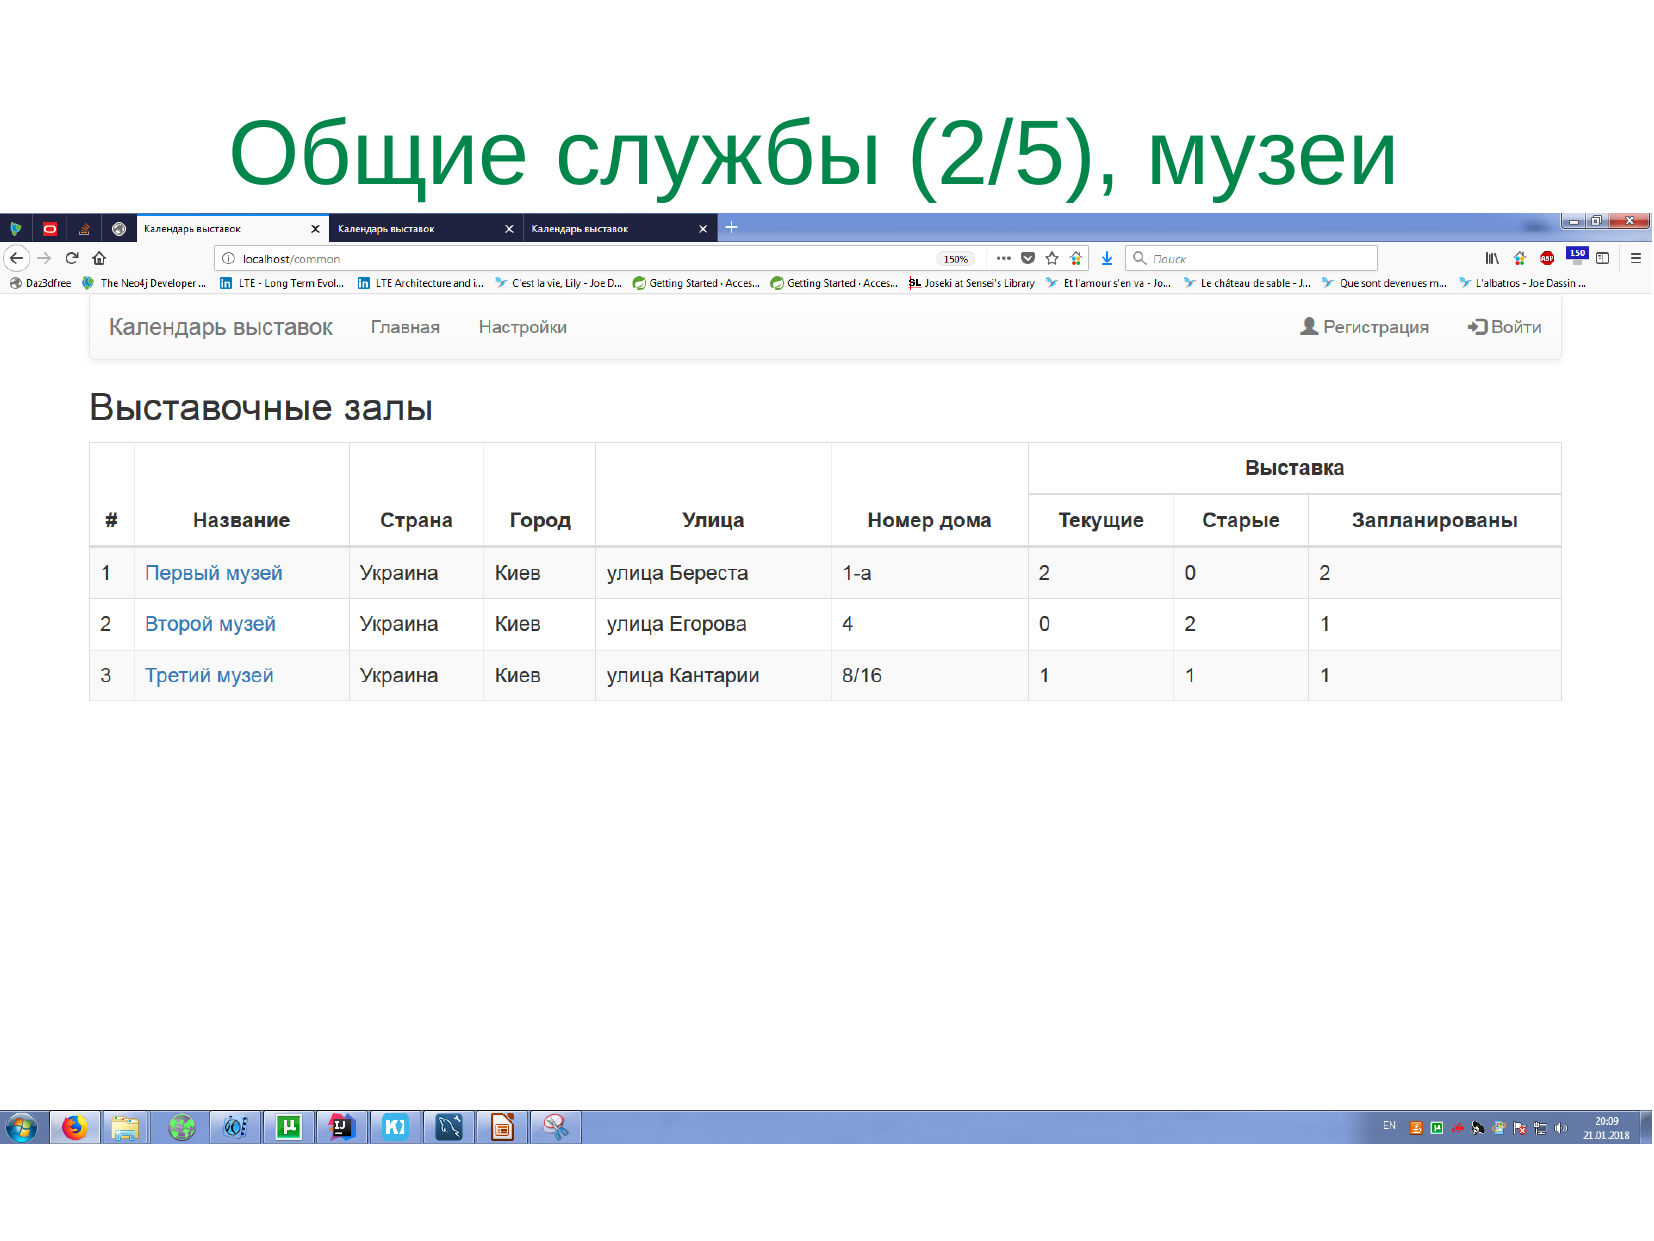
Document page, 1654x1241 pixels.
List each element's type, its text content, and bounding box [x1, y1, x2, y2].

picture [0, 213, 1652, 1144]
title Общие службы (2/5), музеи [59, 49, 1571, 213]
